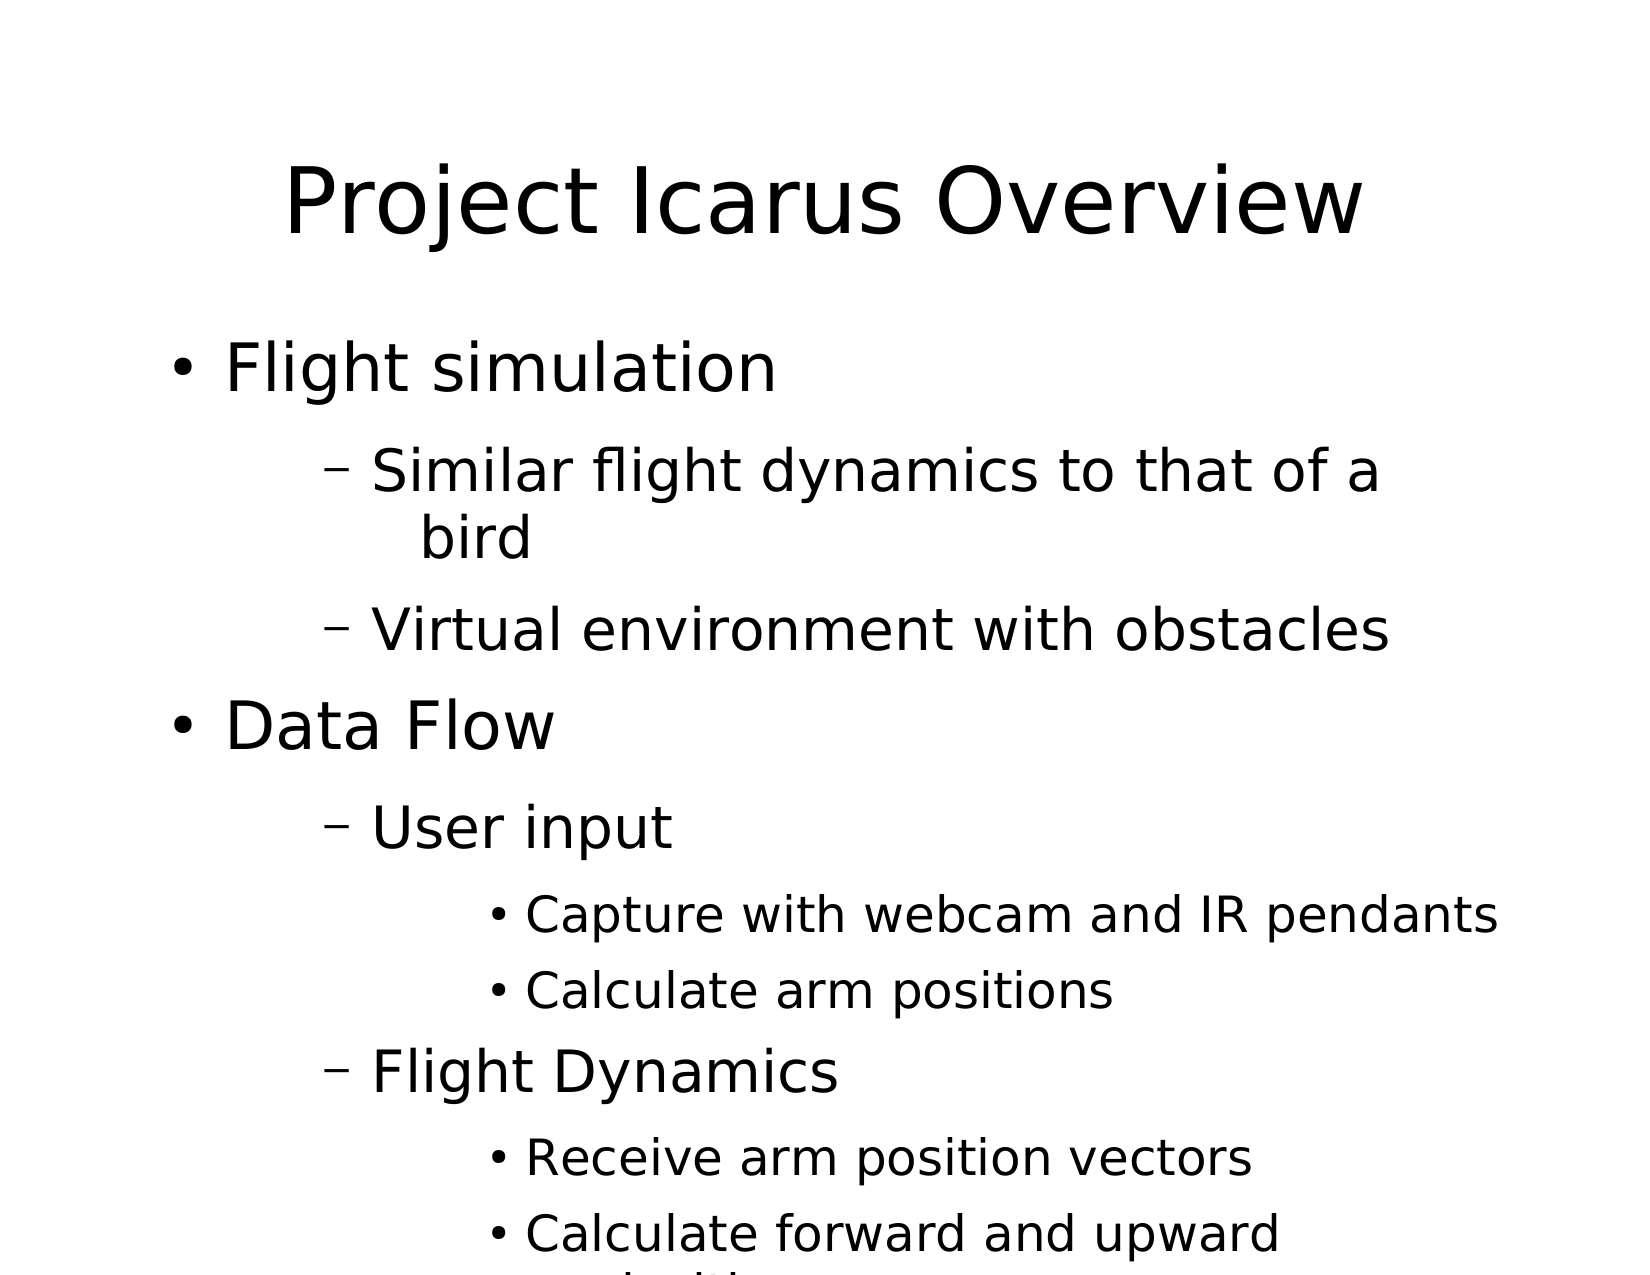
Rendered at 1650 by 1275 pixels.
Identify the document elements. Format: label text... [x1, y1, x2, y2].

list Flight simulation Similar flight dynamics to that of a bird Virtual environment with obstacles Data Flow User input Capture with webcam and IR pendants Calculate arm positions Flight Dynamics Receive arm position vectors Calculate forward and upward velocities [135, 329, 1515, 1196]
title Project Icarus Overview [135, 105, 1515, 299]
